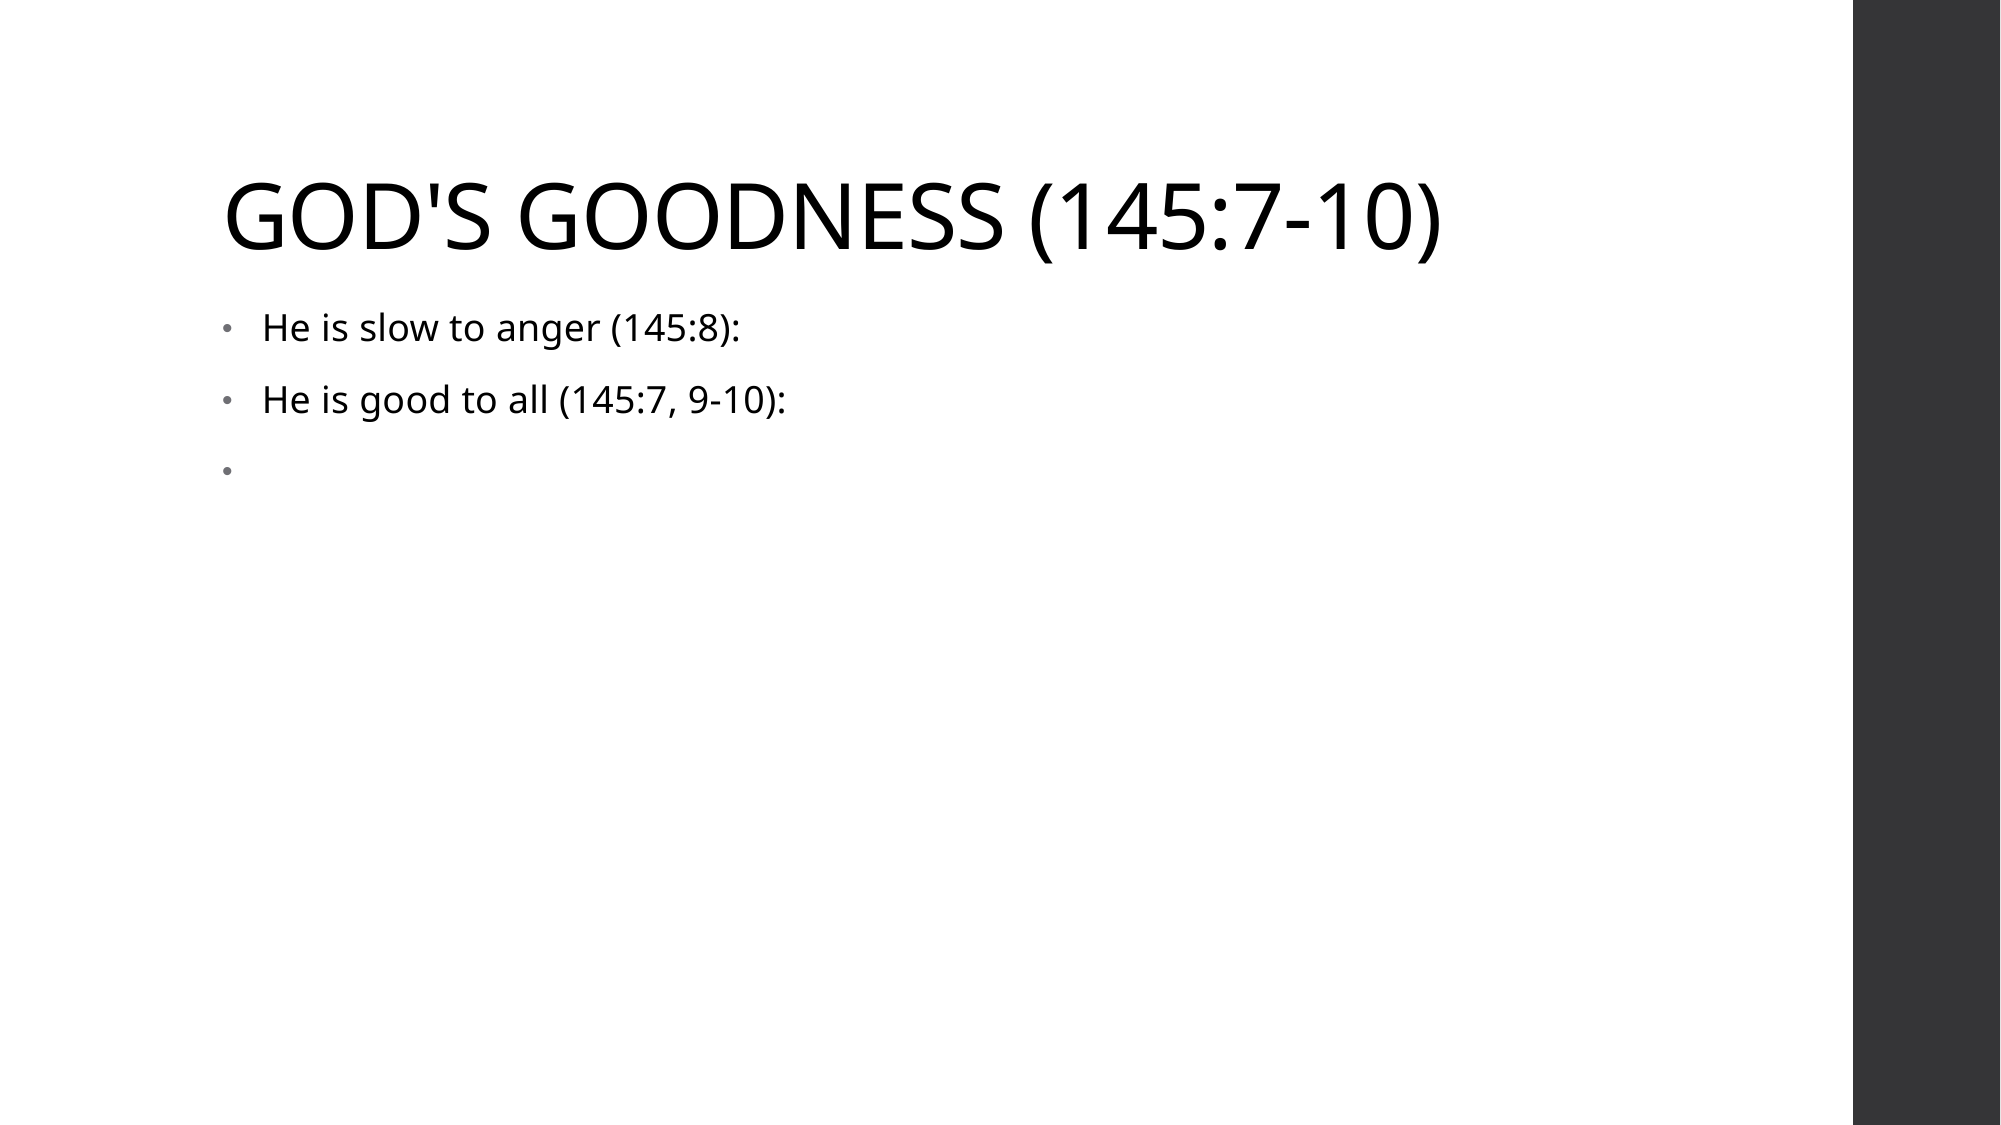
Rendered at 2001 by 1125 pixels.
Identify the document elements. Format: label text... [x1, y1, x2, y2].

title GOD'S GOODNESS (145:7-10) [206, 60, 1797, 278]
list He is slow to anger (145:8): He is good to all (145:7, 9-10): [206, 299, 1617, 1014]
